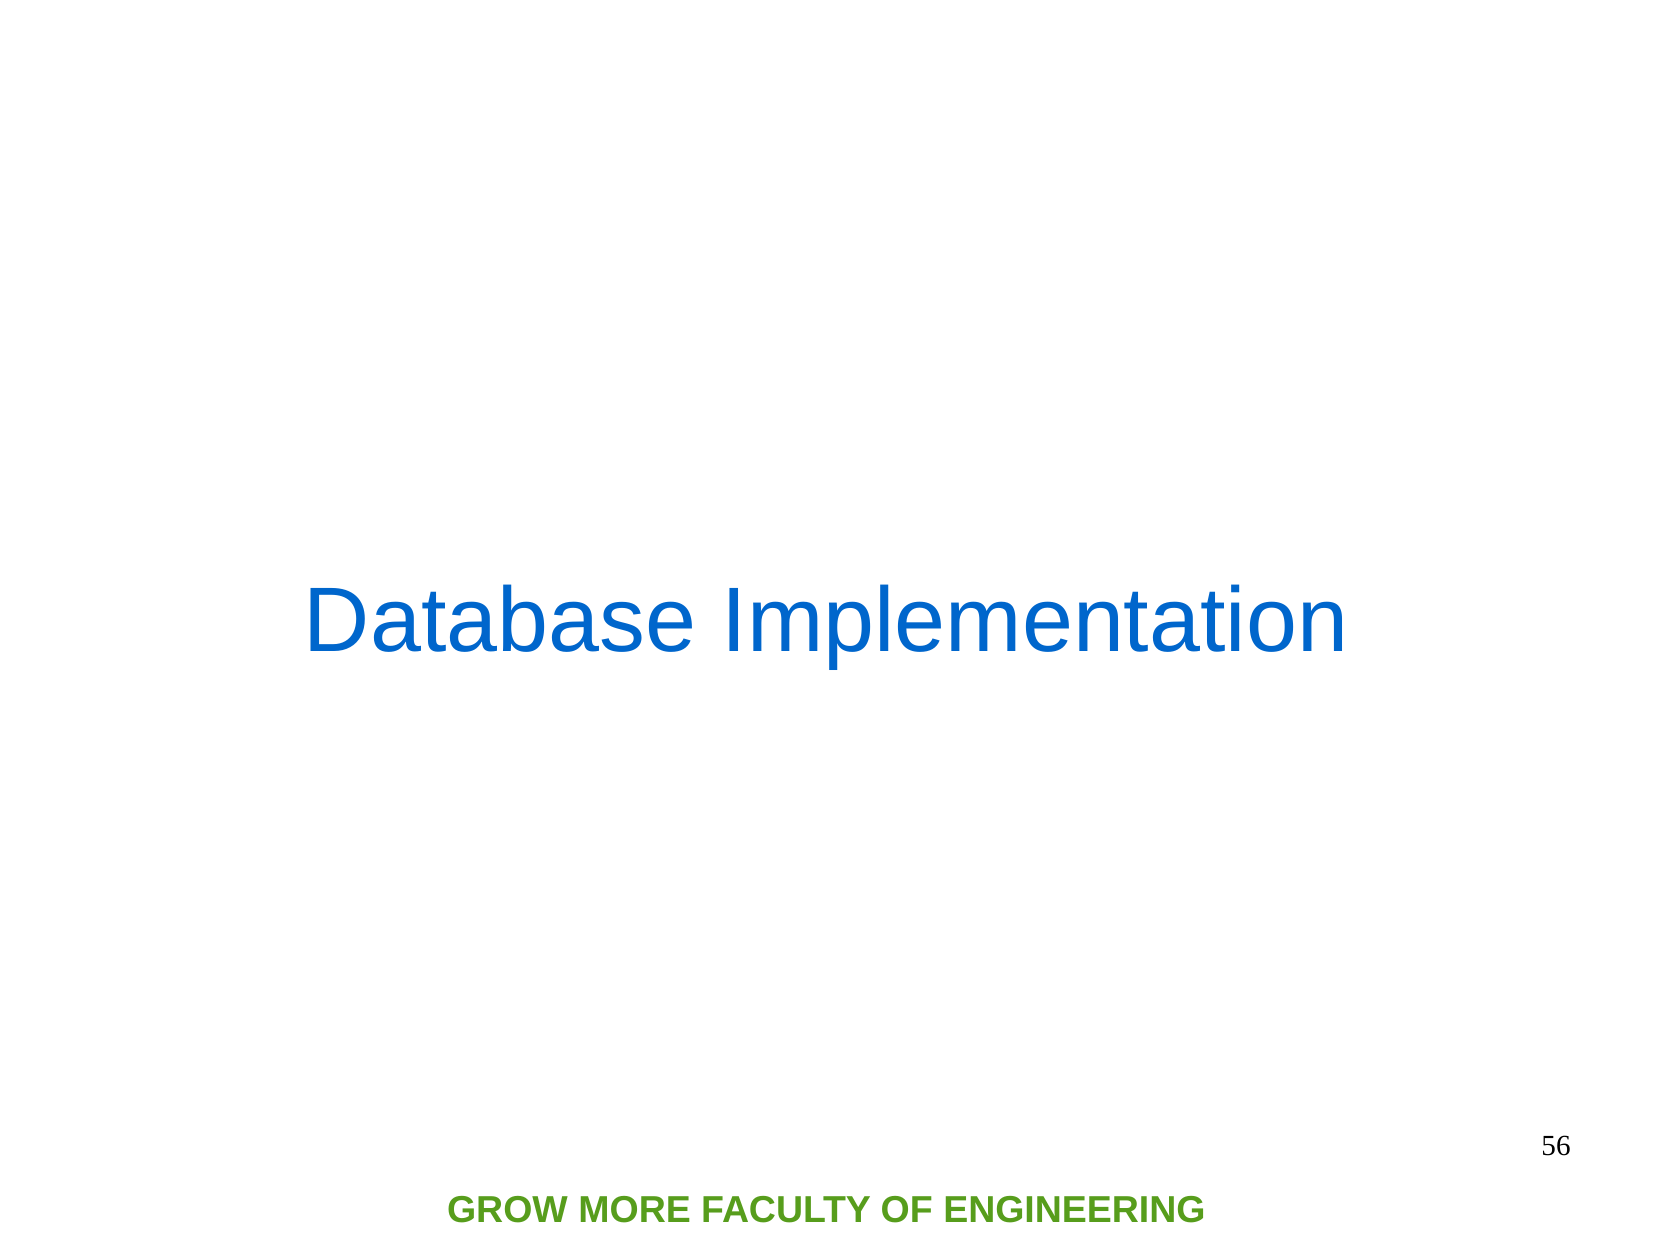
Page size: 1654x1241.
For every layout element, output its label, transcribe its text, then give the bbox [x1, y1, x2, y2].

title Database Implementation [82, 516, 1571, 724]
